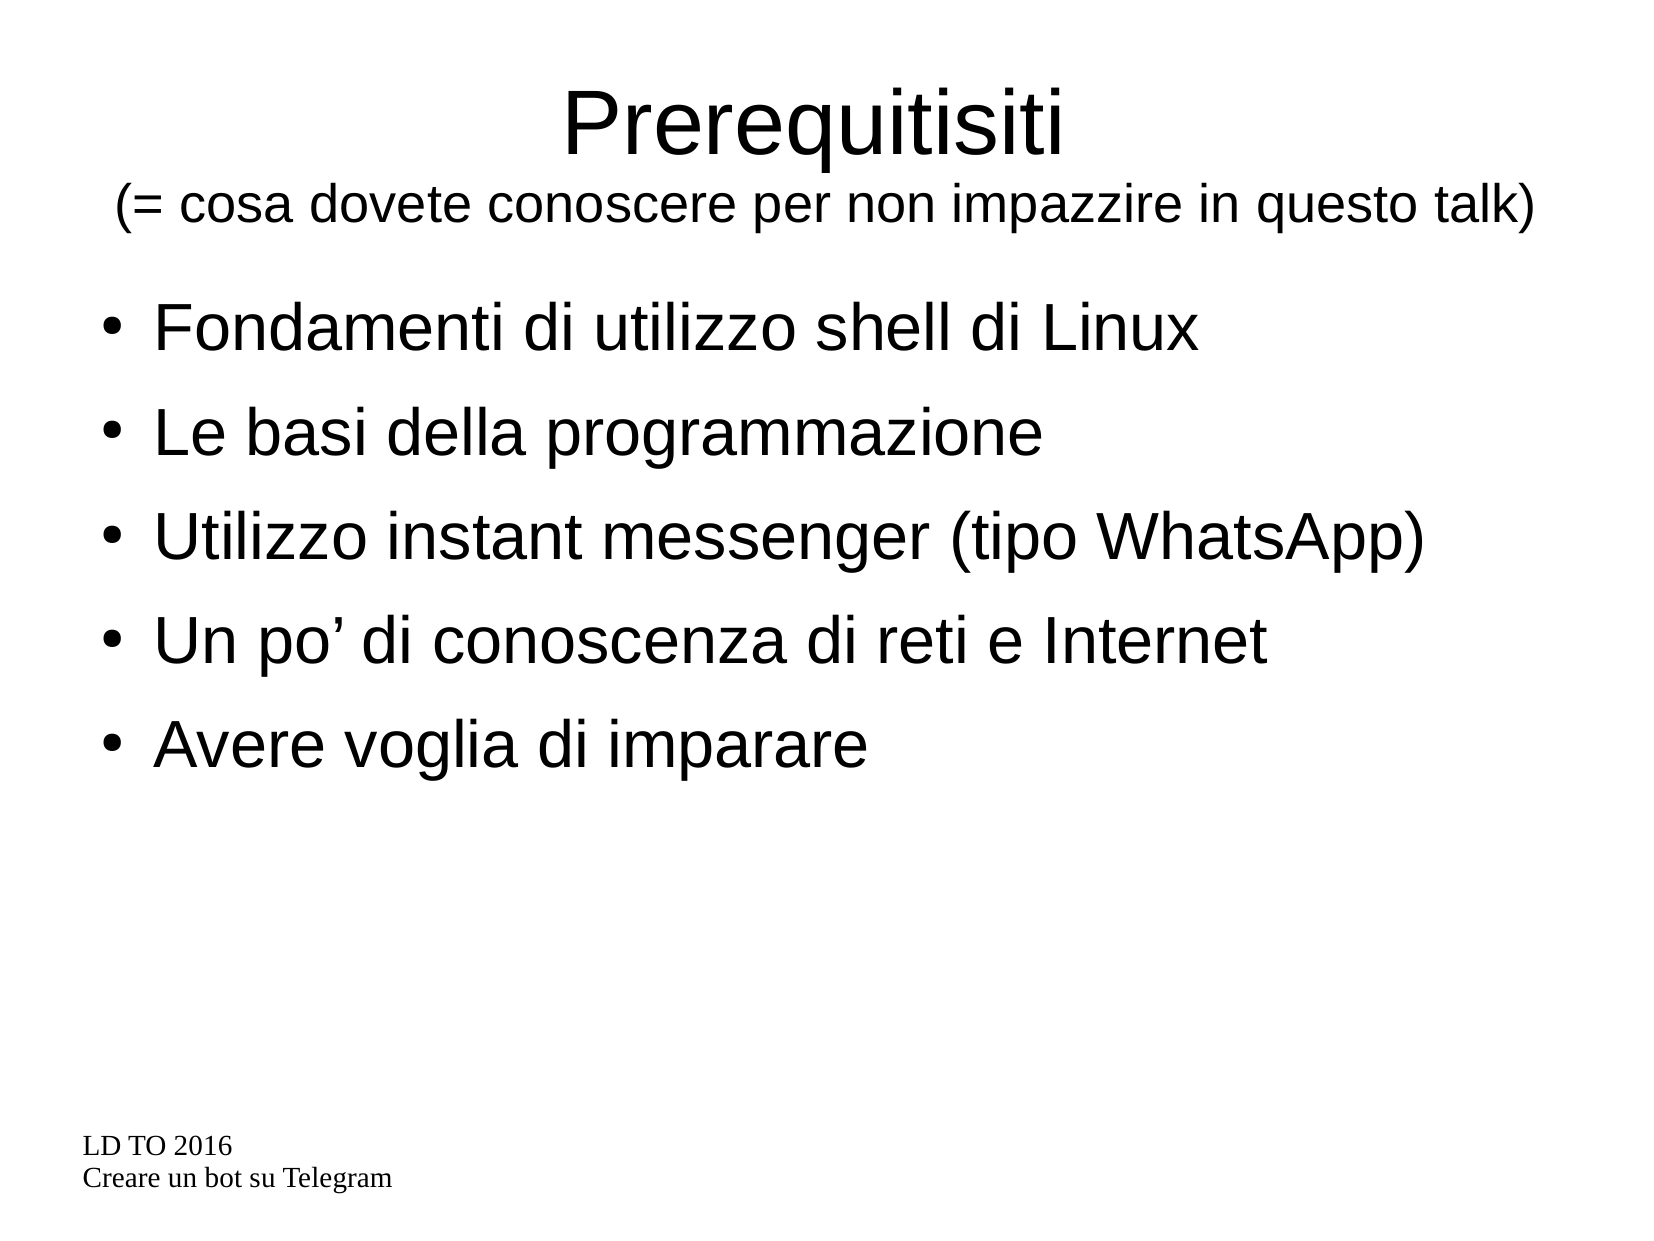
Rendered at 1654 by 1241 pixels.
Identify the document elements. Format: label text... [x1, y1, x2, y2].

list Fondamenti di utilizzo shell di Linux Le basi della programmazione Utilizzo instant messenger (tipo WhatsApp) Un po’ di conoscenza di reti e Internet Avere voglia di imparare [82, 290, 1571, 1010]
title Prerequitisiti (= cosa dovete conoscere per non impazzire in questo talk) [82, 49, 1571, 257]
